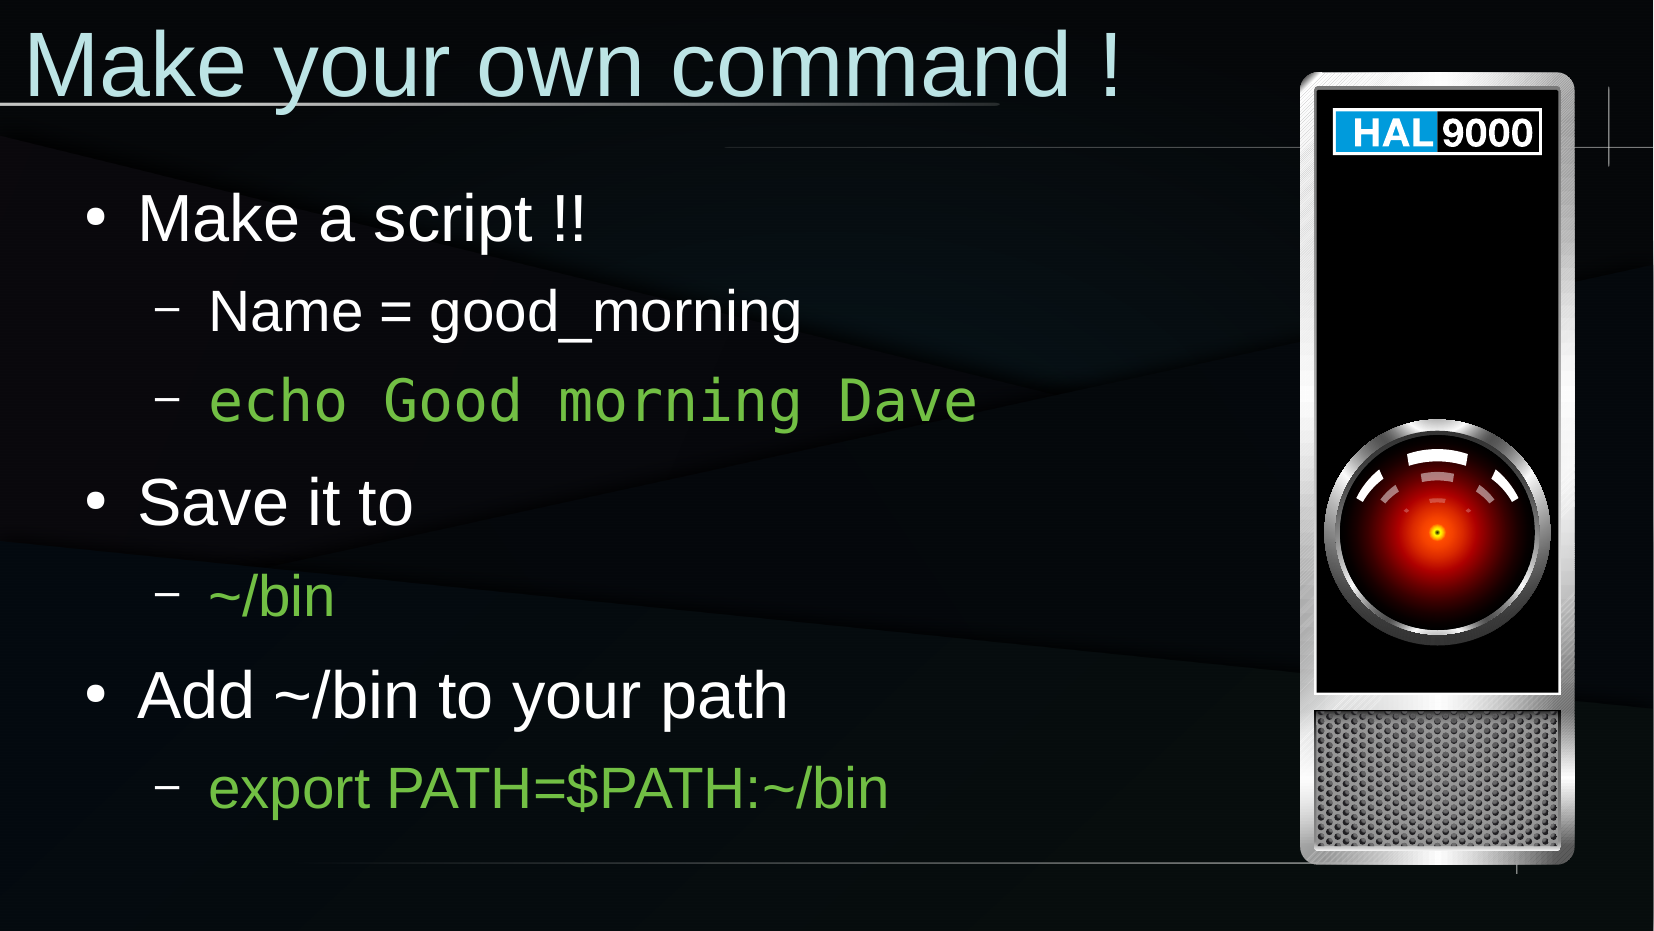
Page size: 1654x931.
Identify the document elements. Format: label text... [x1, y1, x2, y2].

title Make your own command ! [23, 11, 1589, 119]
list Make a script !! Name = good_morning echo Good morning Dave Save it to ~/bin Add ~/bin to your path export PATH=$PATH:~/bin [66, 180, 1299, 841]
picture [0, 0, 1654, 931]
